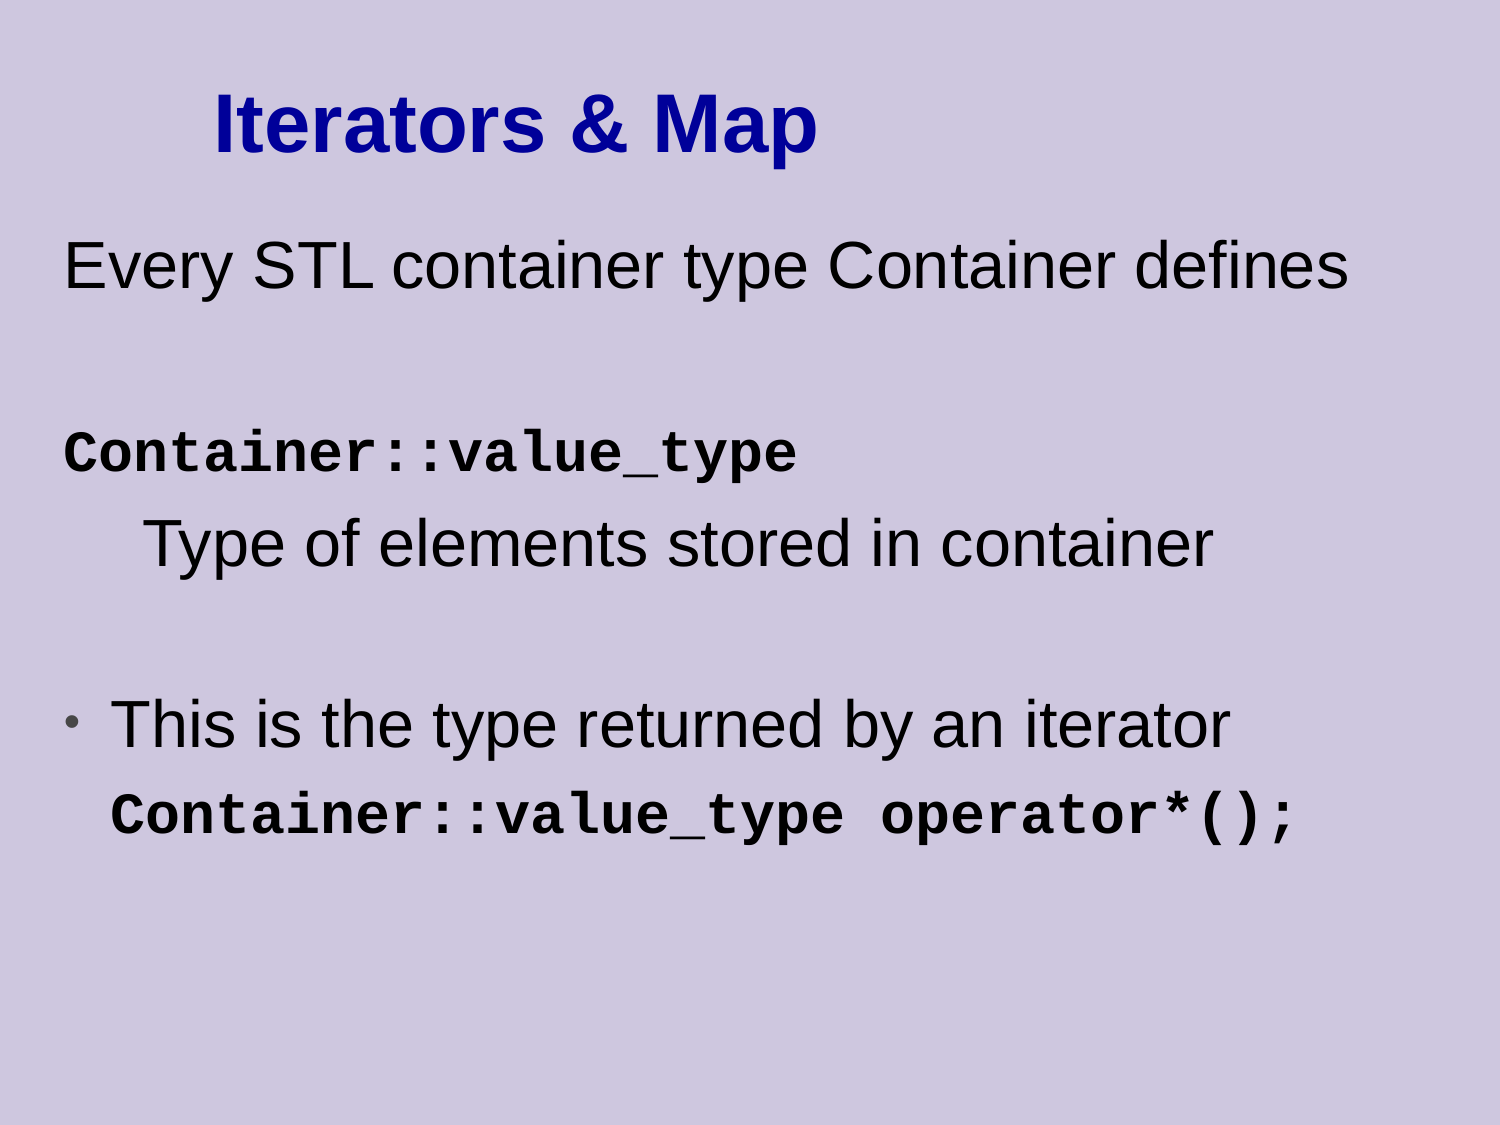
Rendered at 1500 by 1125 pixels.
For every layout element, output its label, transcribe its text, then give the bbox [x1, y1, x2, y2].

title Iterators & Map [198, 17, 1468, 220]
list Every STL container type Container defines Container::value_type Type of elements stored in container This is the type returned by an iterator Container::value_type operator*(); [49, 215, 1395, 1023]
